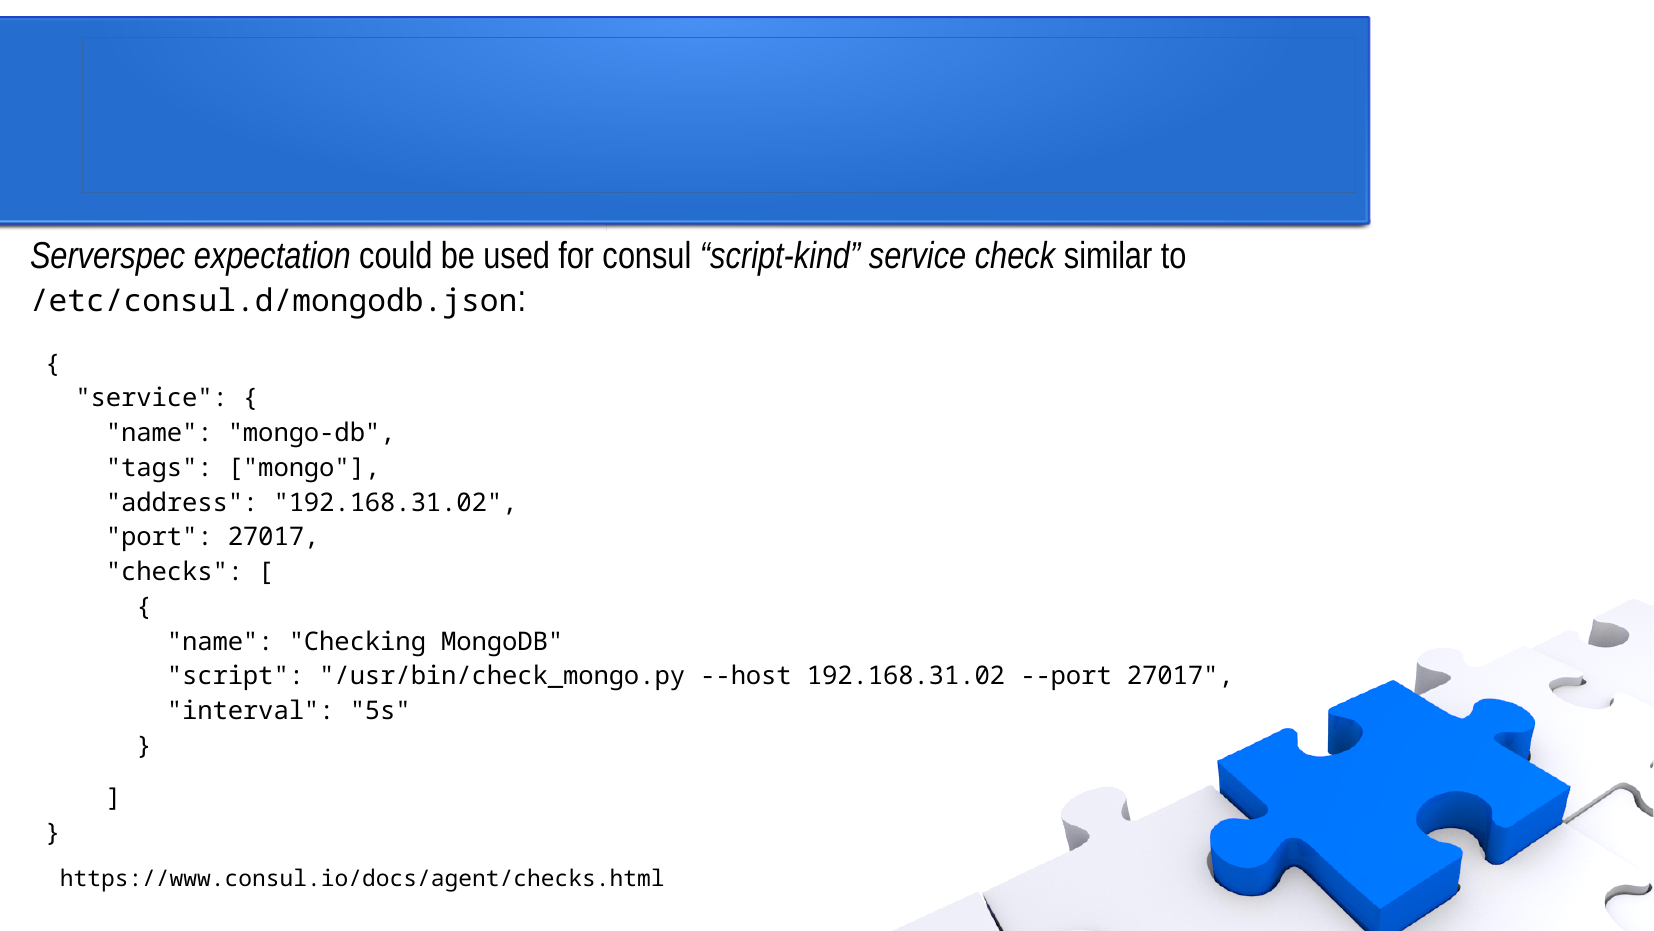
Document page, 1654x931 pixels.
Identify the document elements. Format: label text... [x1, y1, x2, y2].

text_box https://www.consul.io/docs/agent/checks.html [45, 855, 1126, 897]
list { "service": { "name": "mongo-db", "tags": ["mongo"], "address": "192.168.31.02", "port": 27017, "checks": [ { "name": "Checking MongoDB" "script": "/usr/bin/check_mongo.py --host 192.168.31.02 --port 27017", "interval": "5s" } ] } [45, 345, 1621, 856]
picture [0, 16, 1375, 231]
picture [872, 491, 1654, 931]
title [82, 37, 1356, 193]
list Serverspec expectation could be used for consul “script-kind” service check similar to /etc/consul.d/mongodb.json: [30, 225, 1343, 331]
